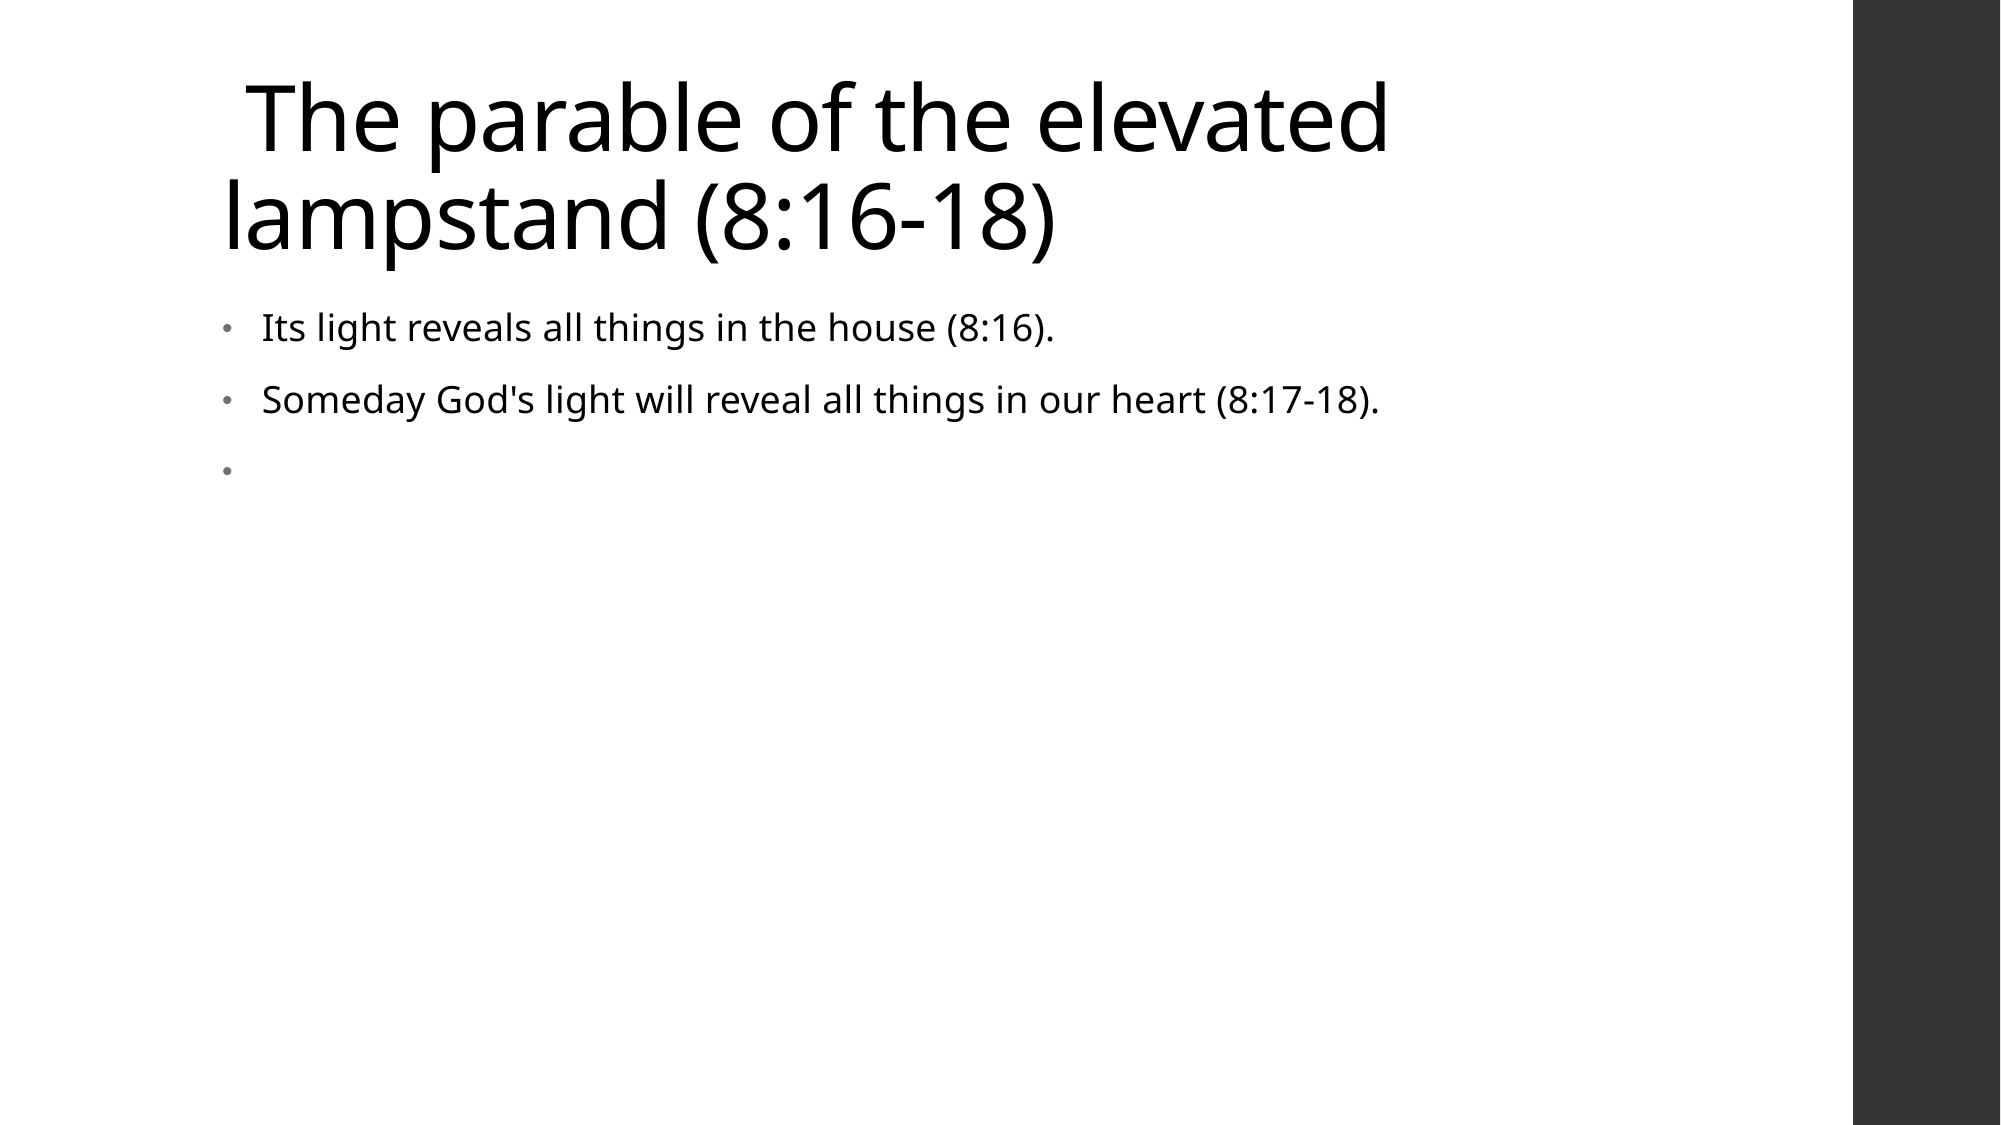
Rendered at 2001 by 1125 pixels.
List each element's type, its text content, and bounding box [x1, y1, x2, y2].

title The parable of the elevated lampstand (8:16-18) [206, 60, 1797, 278]
list Its light reveals all things in the house (8:16). Someday God's light will reveal all things in our heart (8:17-18). [206, 299, 1617, 1014]
